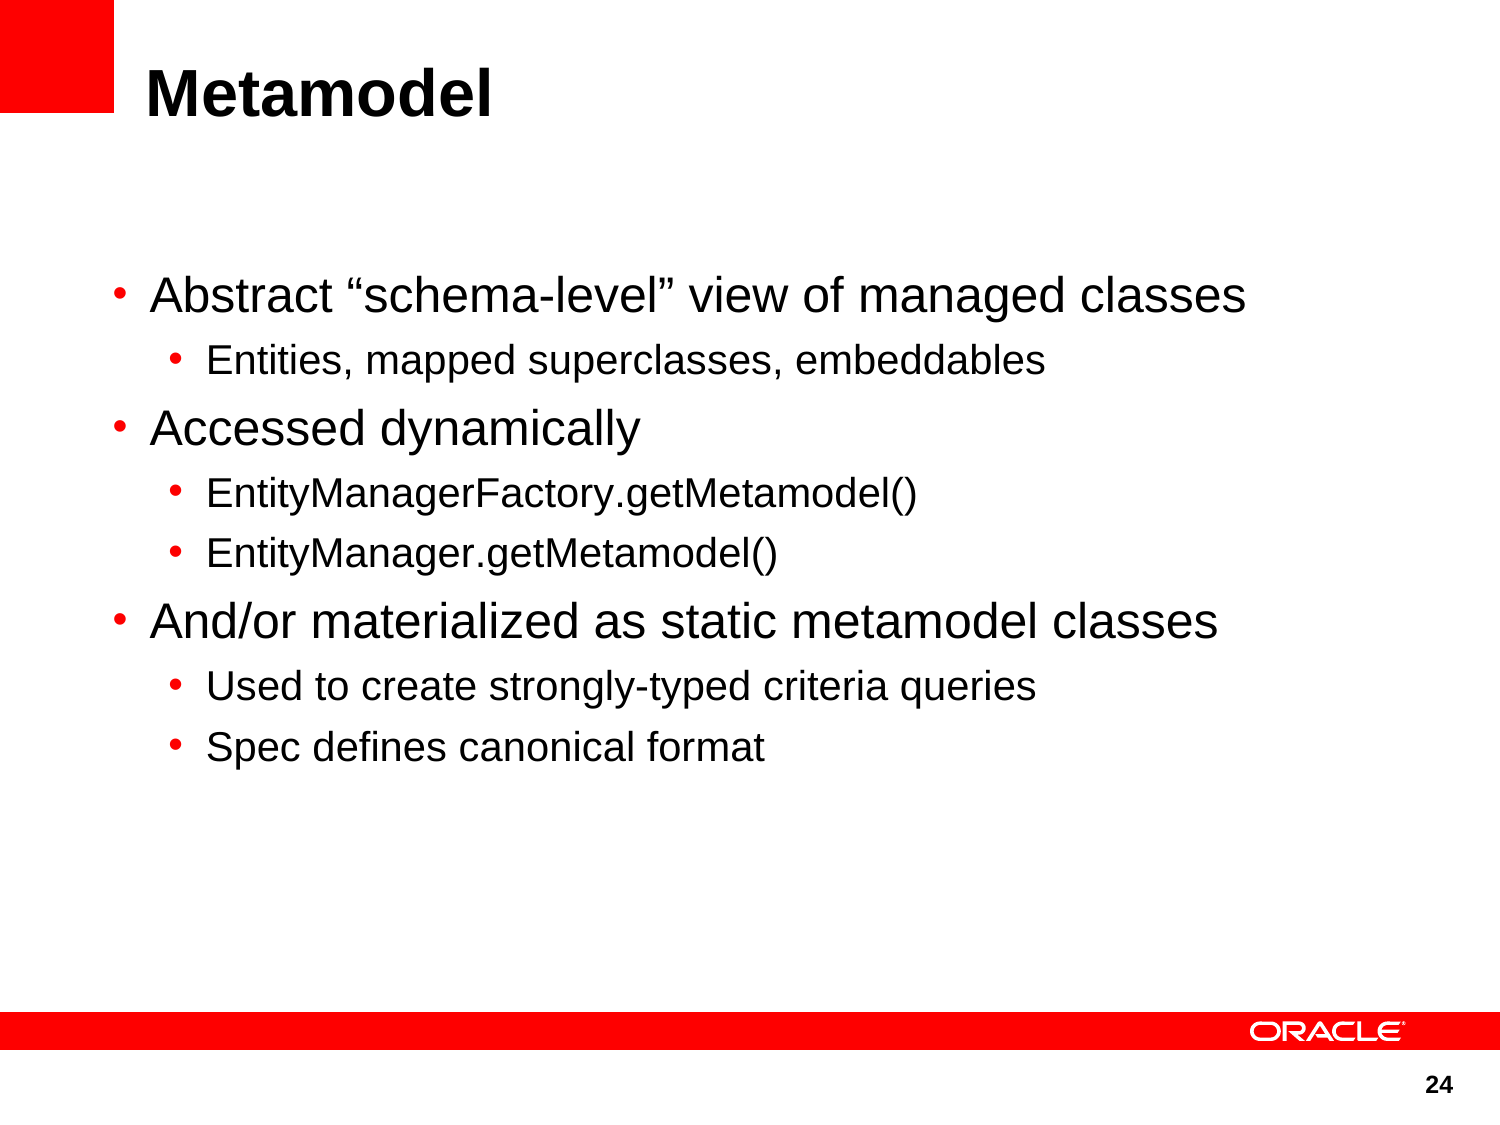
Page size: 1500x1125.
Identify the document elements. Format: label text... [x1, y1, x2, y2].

list Abstract “schema-level” view of managed classes Entities, mapped superclasses, embeddables Accessed dynamically EntityManagerFactory.getMetamodel() EntityManager.getMetamodel() And/or materialized as static metamodel classes Used to create strongly-typed criteria queries Spec defines canonical format [112, 262, 1349, 961]
picture [0, 0, 114, 113]
picture [0, 1012, 1500, 1050]
title Metamodel [145, 49, 1390, 190]
